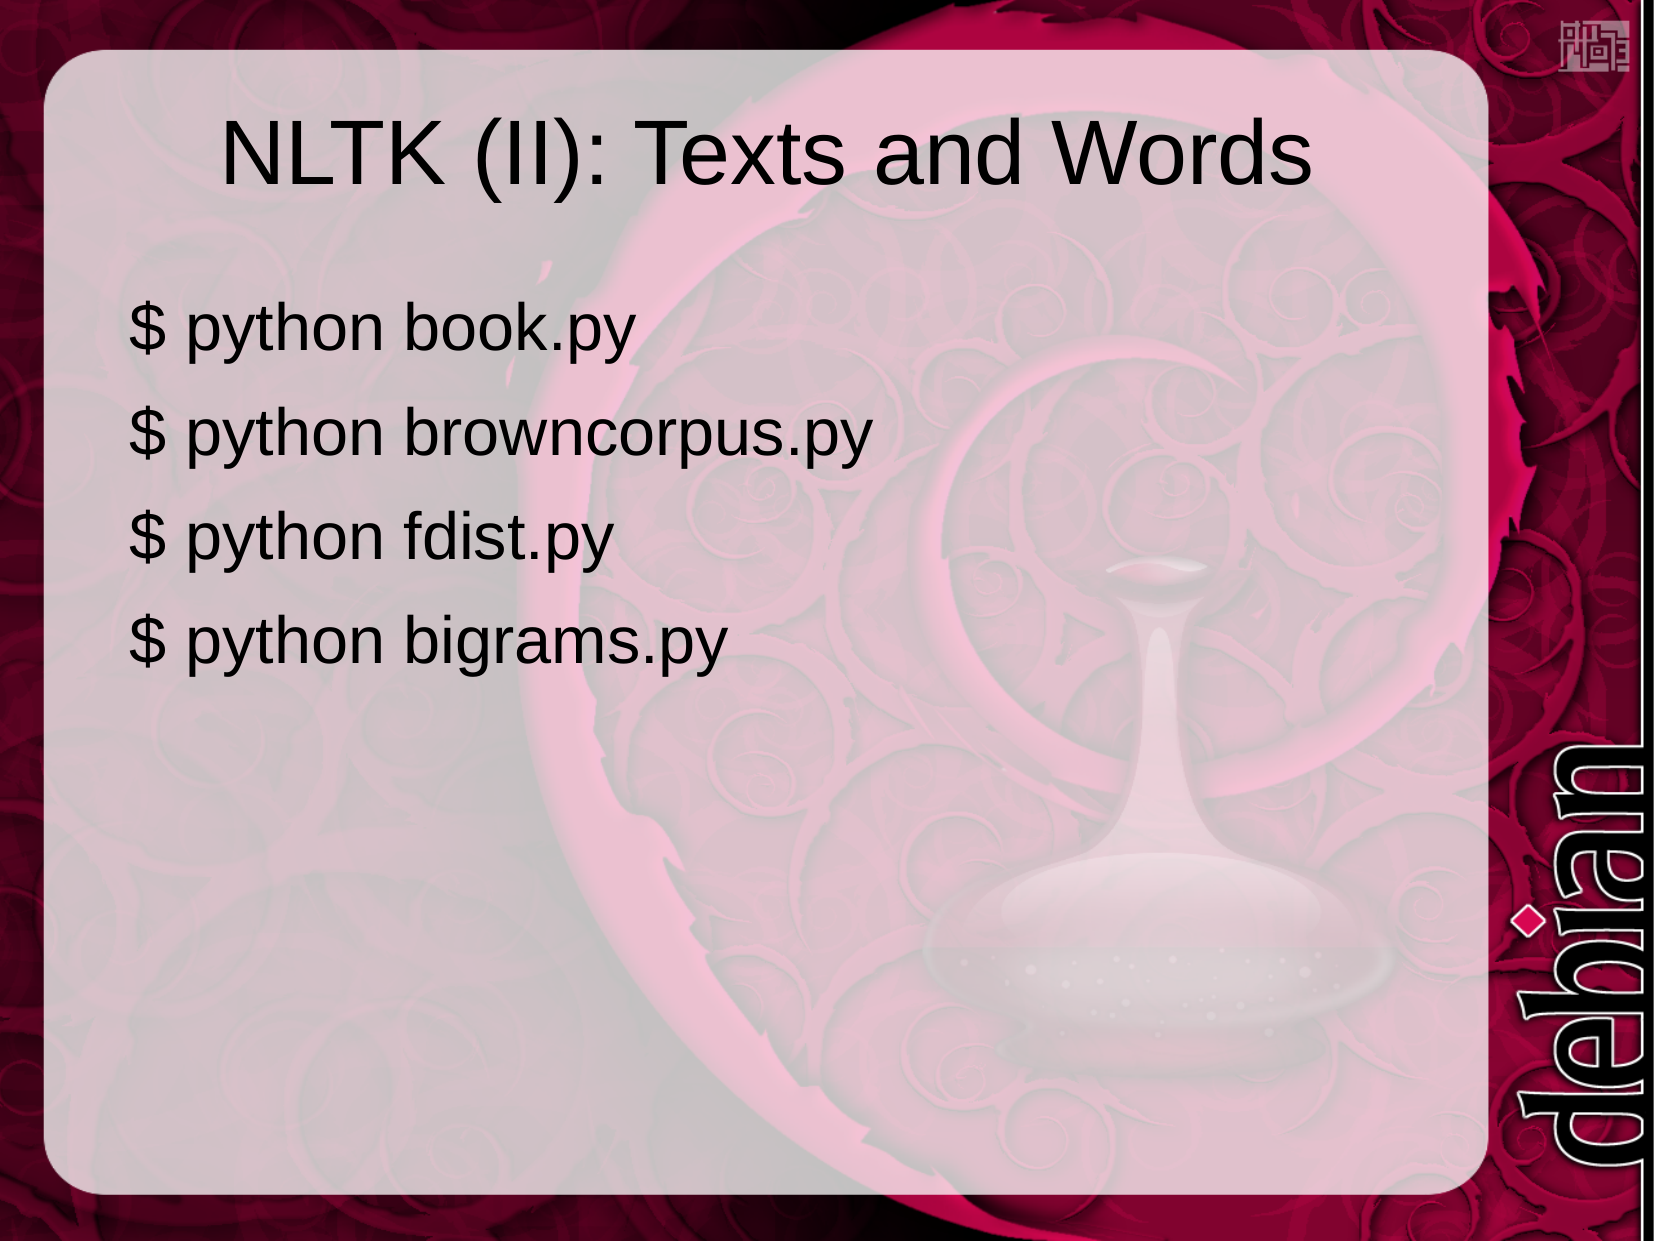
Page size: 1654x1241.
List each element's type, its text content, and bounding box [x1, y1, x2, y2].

list $ python book.py $ python browncorpus.py $ python fdist.py $ python bigrams.py [59, 290, 1477, 1109]
picture [0, 0, 1654, 1241]
title NLTK (II): Texts and Words [59, 49, 1477, 257]
